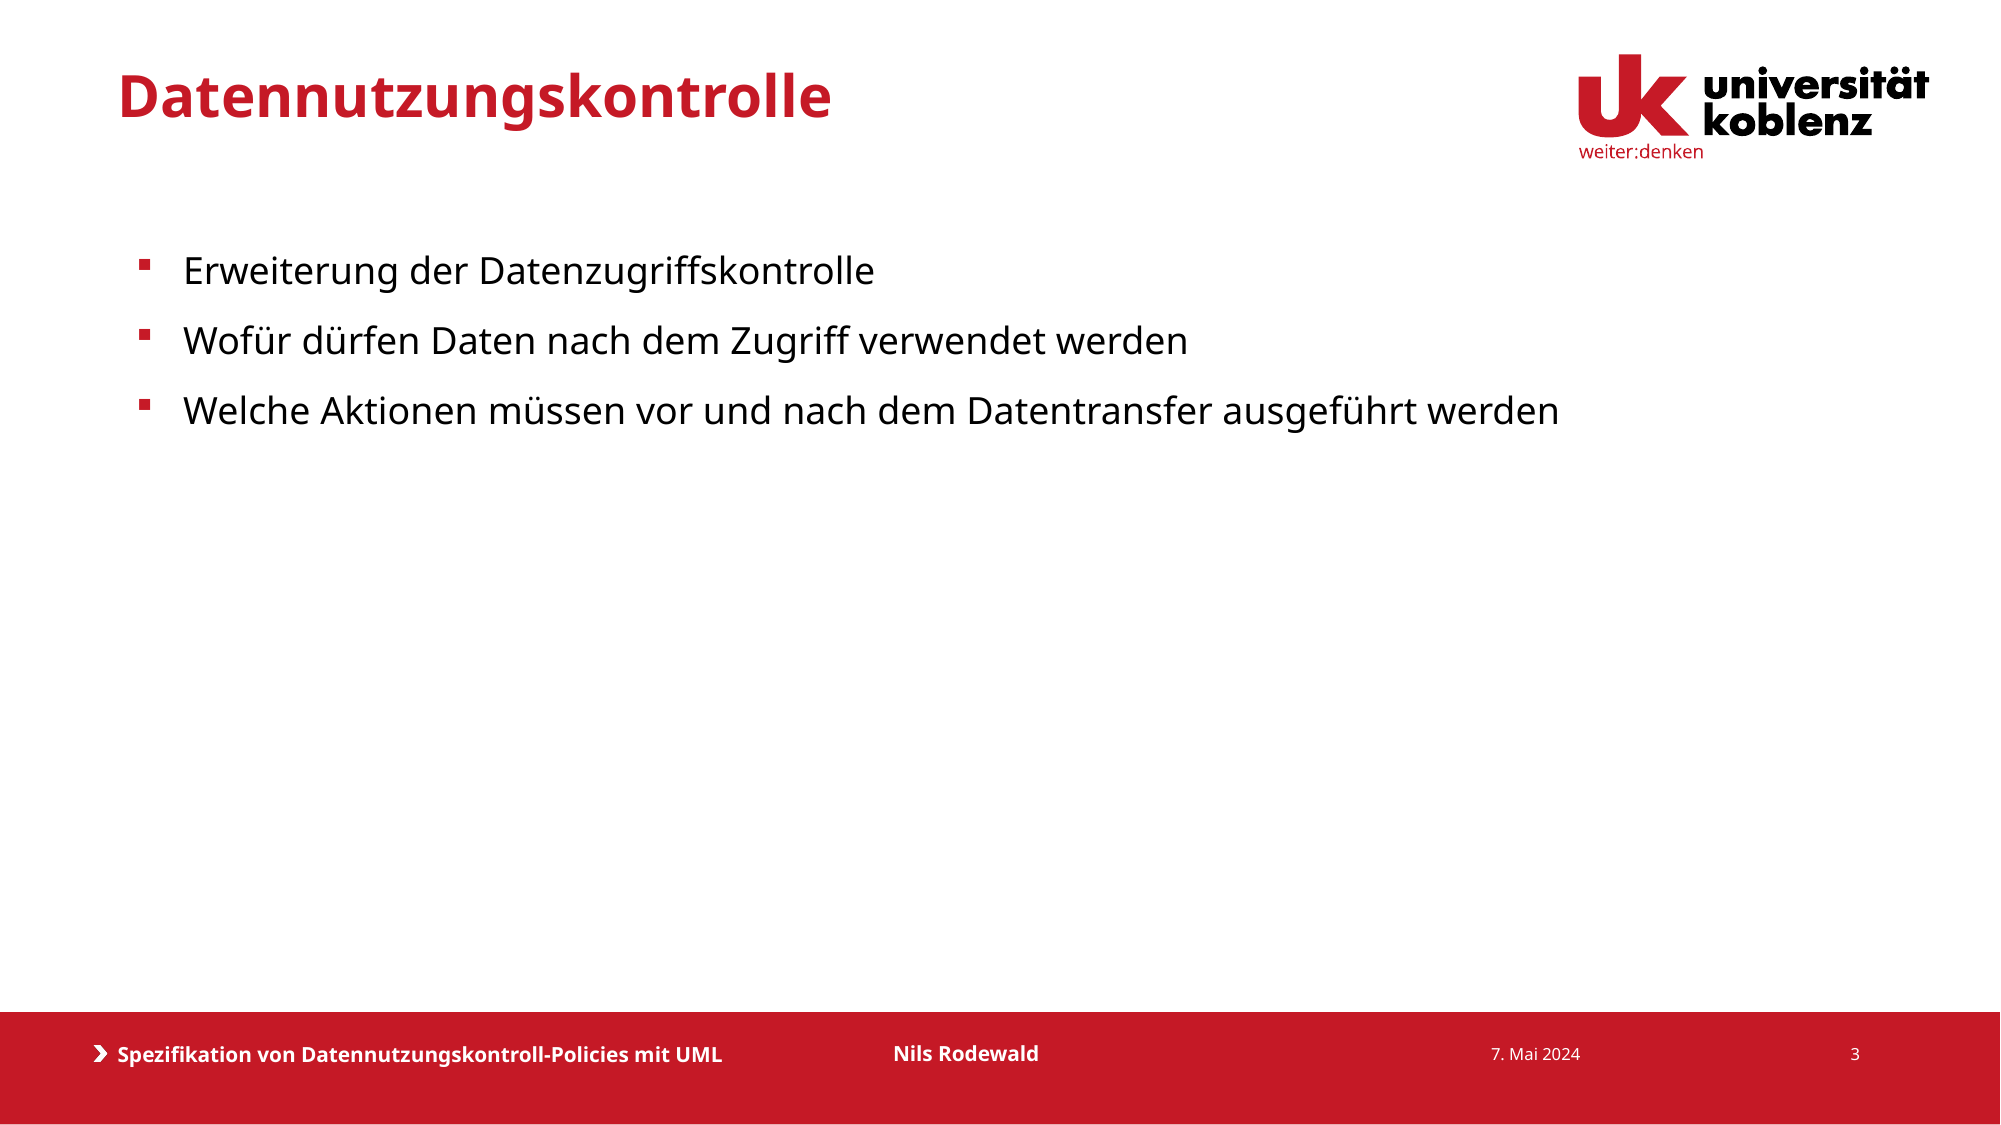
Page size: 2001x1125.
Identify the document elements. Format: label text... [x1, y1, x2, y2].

list Erweiterung der Datenzugriffskontrolle Wofür dürfen Daten nach dem Zugriff verwendet werden Welche Aktionen müssen vor und nach dem Datentransfer ausgeführt werden [102, 239, 1828, 803]
title Datennutzungskontrolle [102, 59, 1828, 222]
